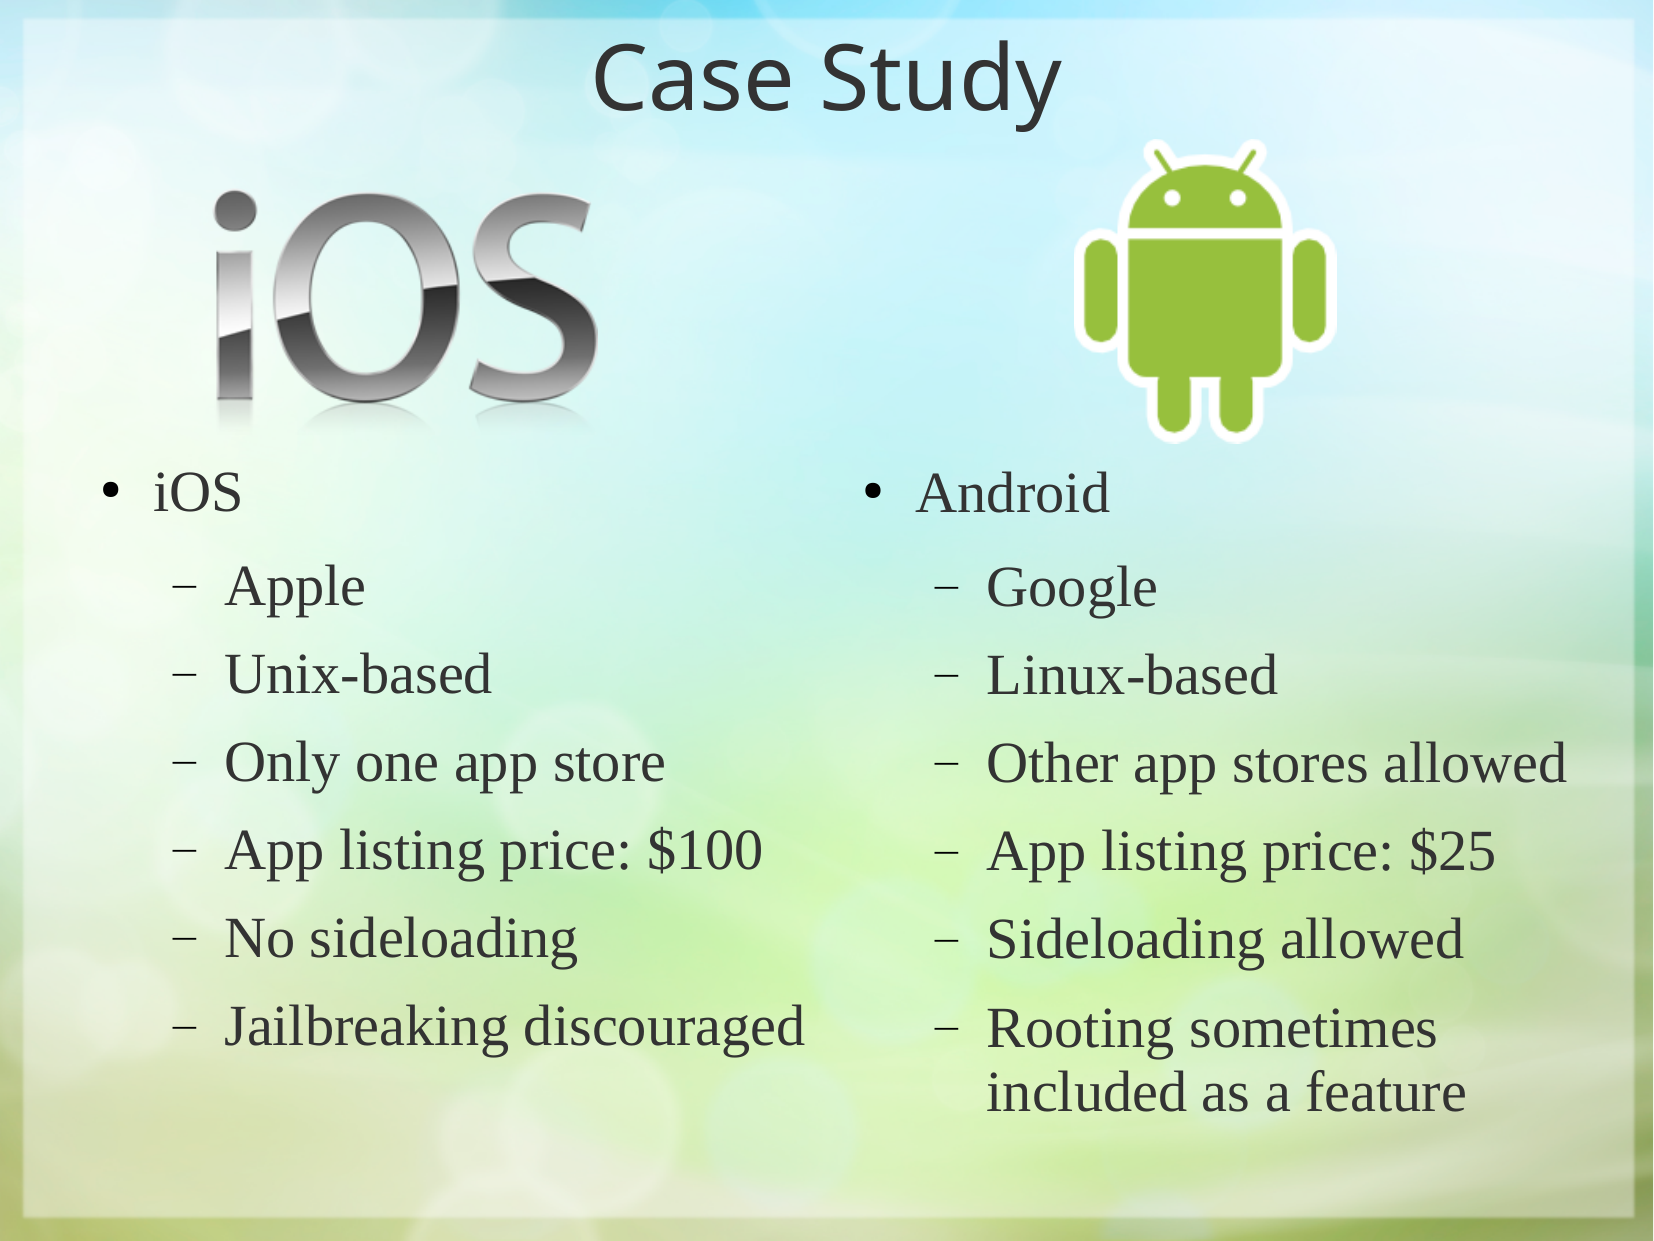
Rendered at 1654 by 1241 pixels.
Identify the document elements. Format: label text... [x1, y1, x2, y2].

list iOS Apple Unix-based Only one app store App listing price: $100 No sideloading Jailbreaking discouraged [82, 458, 809, 1171]
list Android Google Linux-based Other app stores allowed App listing price: $25 Sideloading allowed Rooting sometimes included as a feature [844, 460, 1571, 1125]
picture [0, 0, 1654, 1241]
title Case Study [82, 0, 1571, 151]
